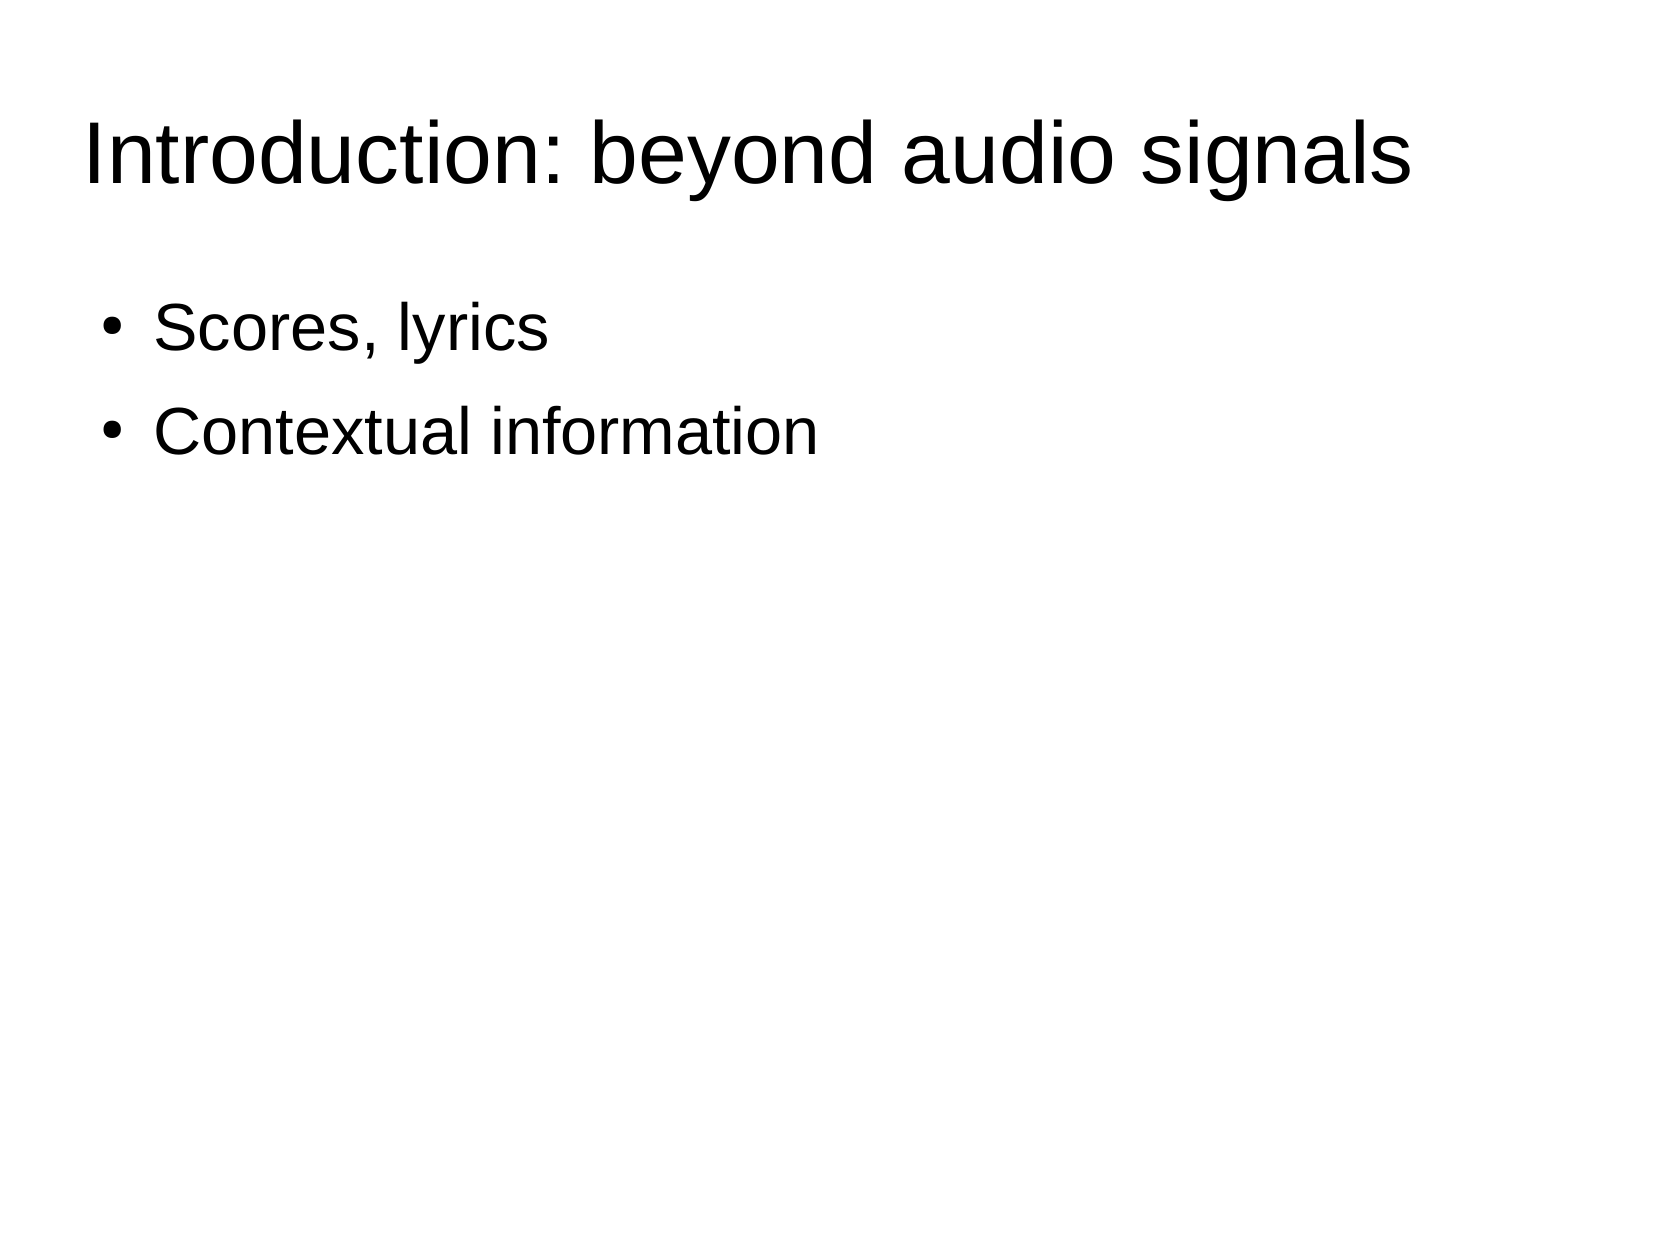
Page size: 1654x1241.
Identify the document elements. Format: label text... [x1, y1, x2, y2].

list Scores, lyrics Contextual information [82, 290, 1571, 1010]
title Introduction: beyond audio signals [82, 49, 1571, 257]
